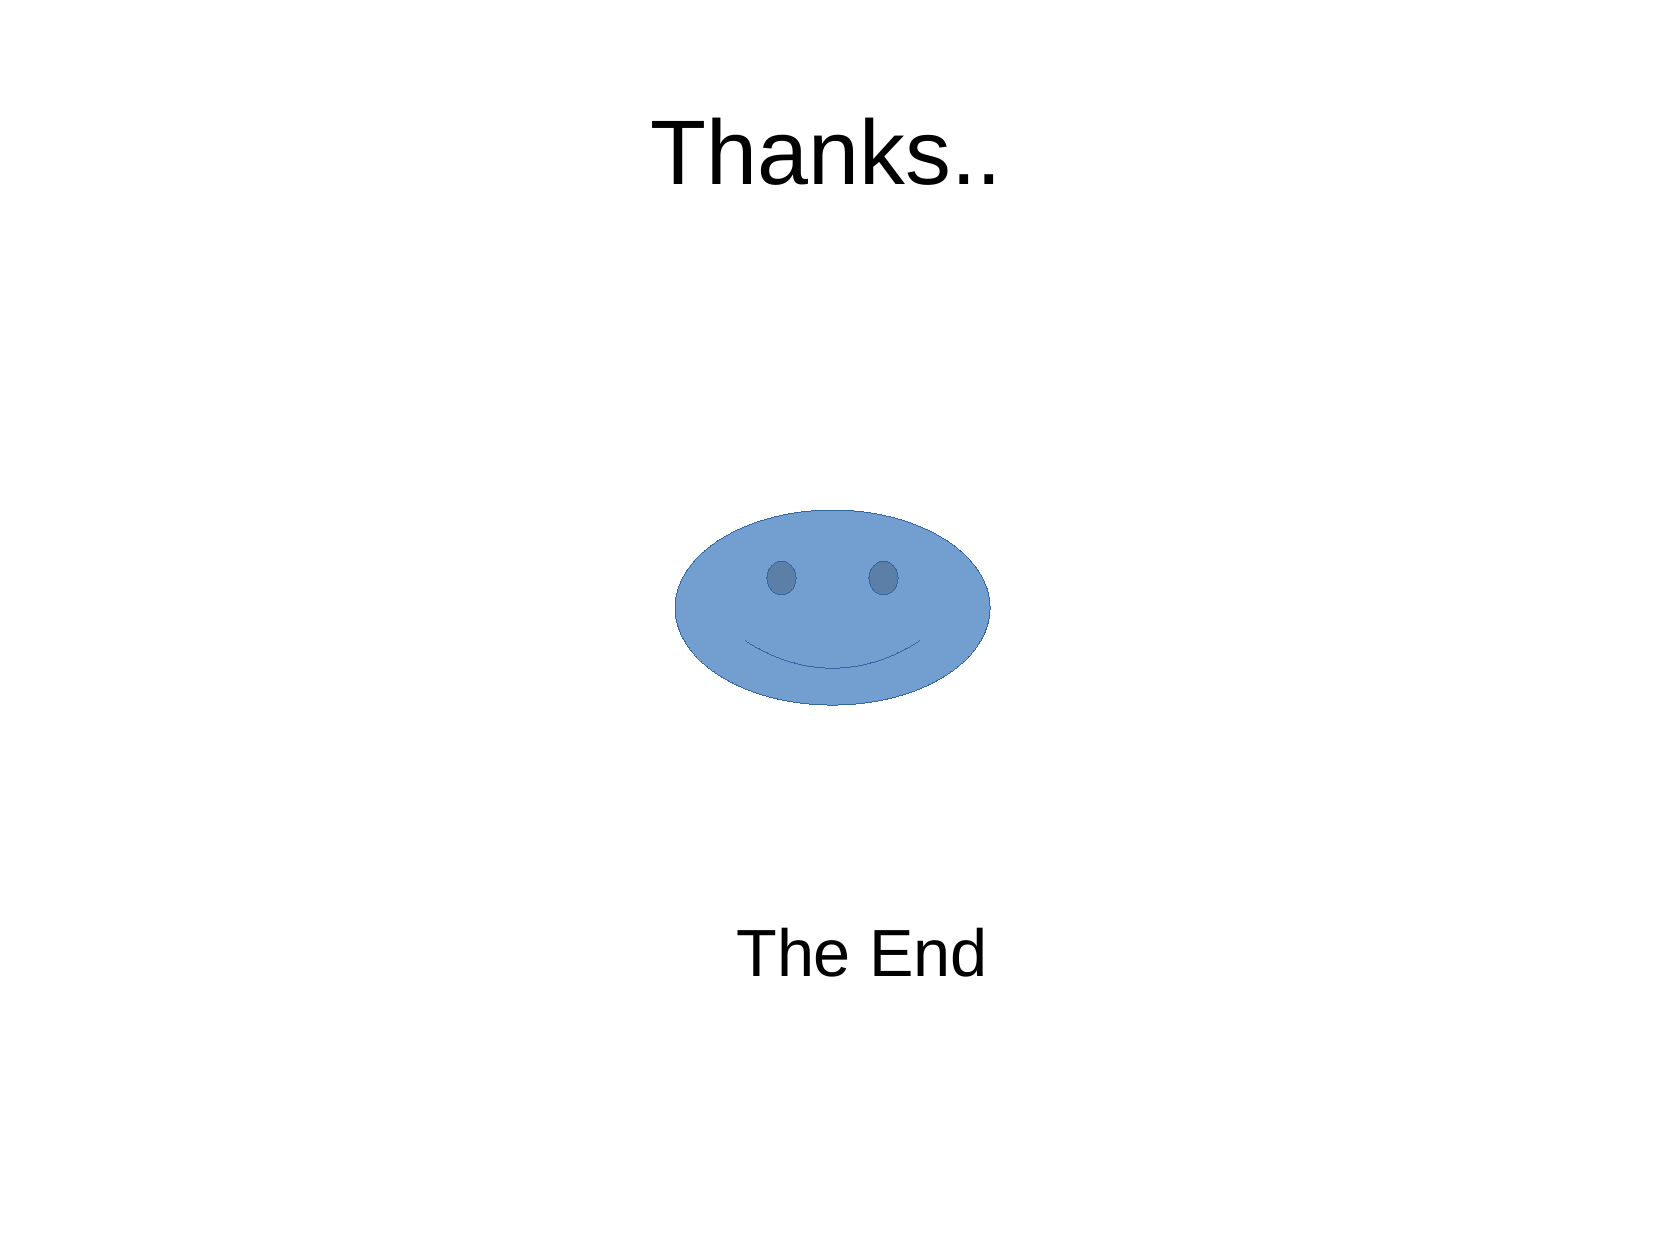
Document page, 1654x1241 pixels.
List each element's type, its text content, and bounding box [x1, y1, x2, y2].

text_box [675, 510, 991, 706]
title Thanks.. [82, 49, 1571, 257]
list The End [82, 290, 1571, 1010]
